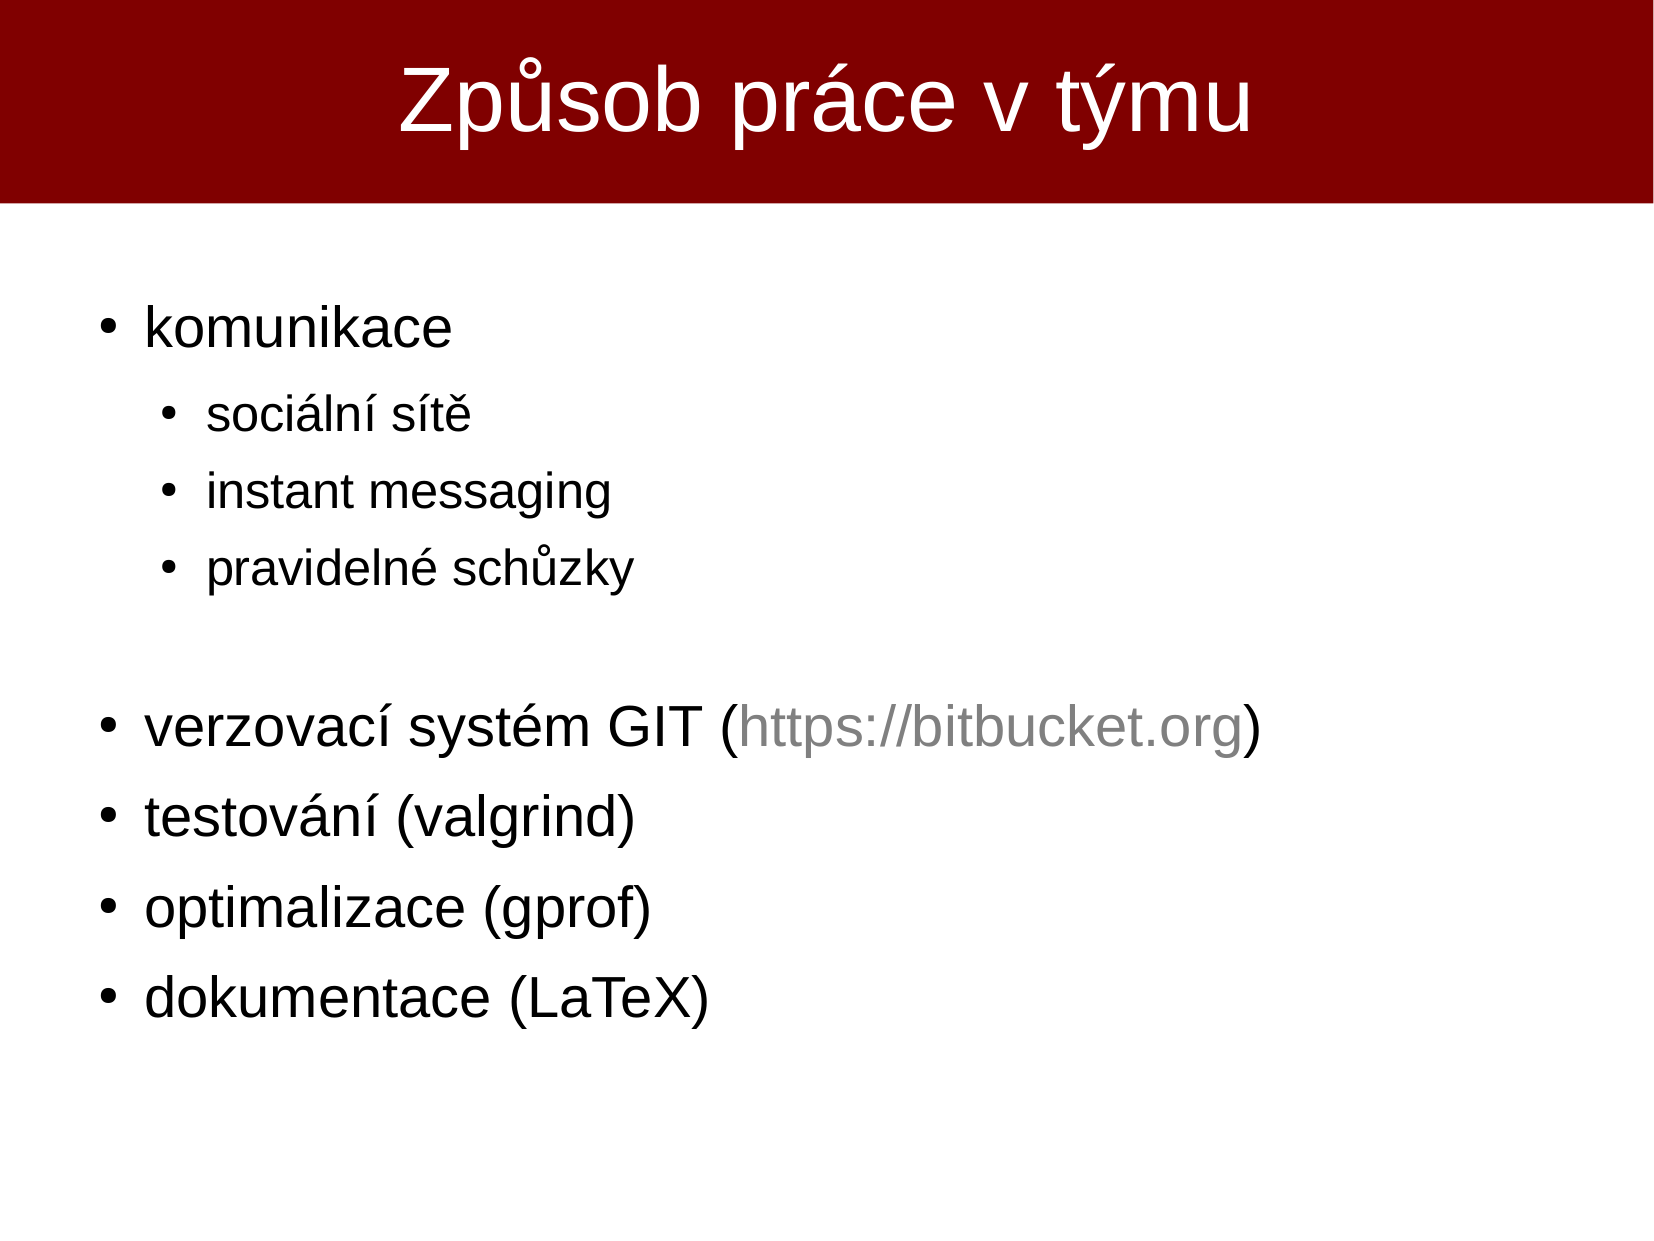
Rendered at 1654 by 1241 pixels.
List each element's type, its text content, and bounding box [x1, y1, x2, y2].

list komunikace sociální sítě instant messaging pravidelné schůzky verzovací systém GIT (https://bitbucket.org) testování (valgrind) optimalizace (gprof) dokumentace (LaTeX) [82, 295, 1571, 1032]
title Způsob práce v týmu [0, 0, 1654, 204]
